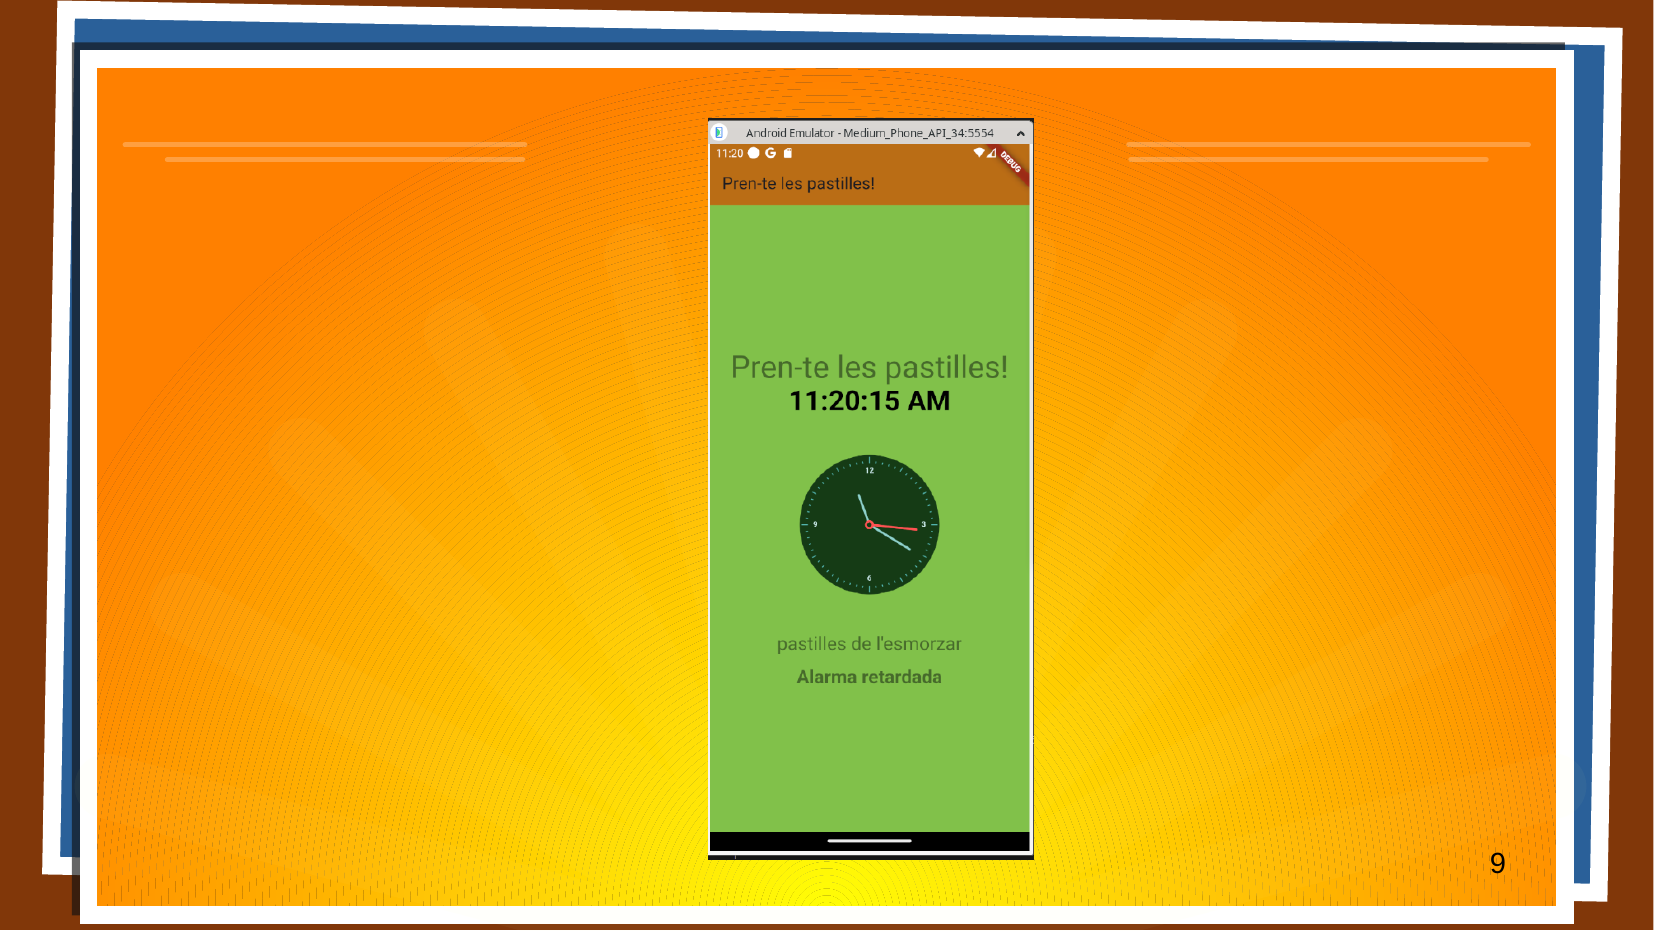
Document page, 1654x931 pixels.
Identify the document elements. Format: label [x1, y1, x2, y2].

picture [708, 118, 1034, 860]
